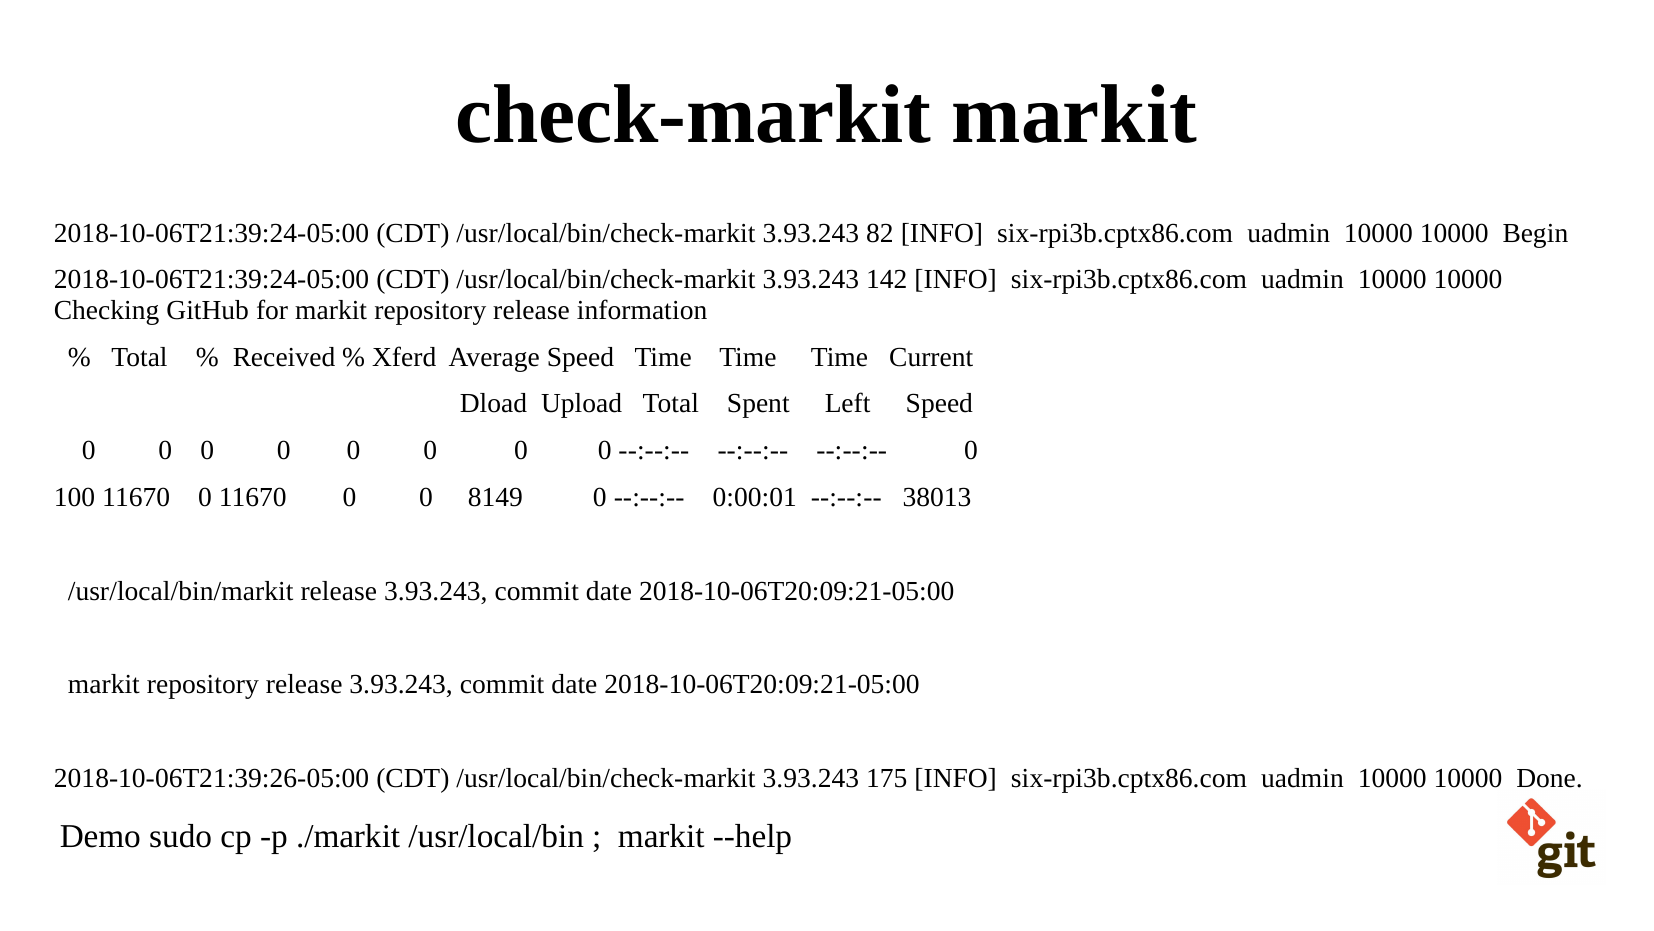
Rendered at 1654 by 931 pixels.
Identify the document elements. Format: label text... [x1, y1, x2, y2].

picture [1497, 789, 1606, 886]
text_box Demo sudo cp -p ./markit /usr/local/bin ; markit --help [45, 810, 1501, 931]
title check-markit markit [82, 37, 1571, 193]
list 2018-10-06T21:39:24-05:00 (CDT) /usr/local/bin/check-markit 3.93.243 82 [INFO] six-rpi3b.cptx86.com uadmin 10000 10000 Begin 2018-10-06T21:39:24-05:00 (CDT) /usr/local/bin/check-markit 3.93.243 142 [INFO] six-rpi3b.cptx86.com uadmin 10000 10000 Checking GitHub for markit repository release information % Total % Received % Xferd Average Speed Time Time Time Current Dload Upload Total Spent Left Speed 0 0 0 0 0 0 0 0 --:--:-- --:--:-- --:--:-- 0 100 11670 0 11670 0 0 8149 0 --:--:-- 0:00:01 --:--:-- 38013 /usr/local/bin/markit release 3.93.243, commit date 2018-10-06T20:09:21-05:00 markit repository release 3.93.243, commit date 2018-10-06T20:09:21-05:00 2018-10-06T21:39:26-05:00 (CDT) /usr/local/bin/check-markit 3.93.243 175 [INFO] six-rpi3b.cptx86.com uadmin 10000 10000 Done. [15, 217, 1606, 796]
